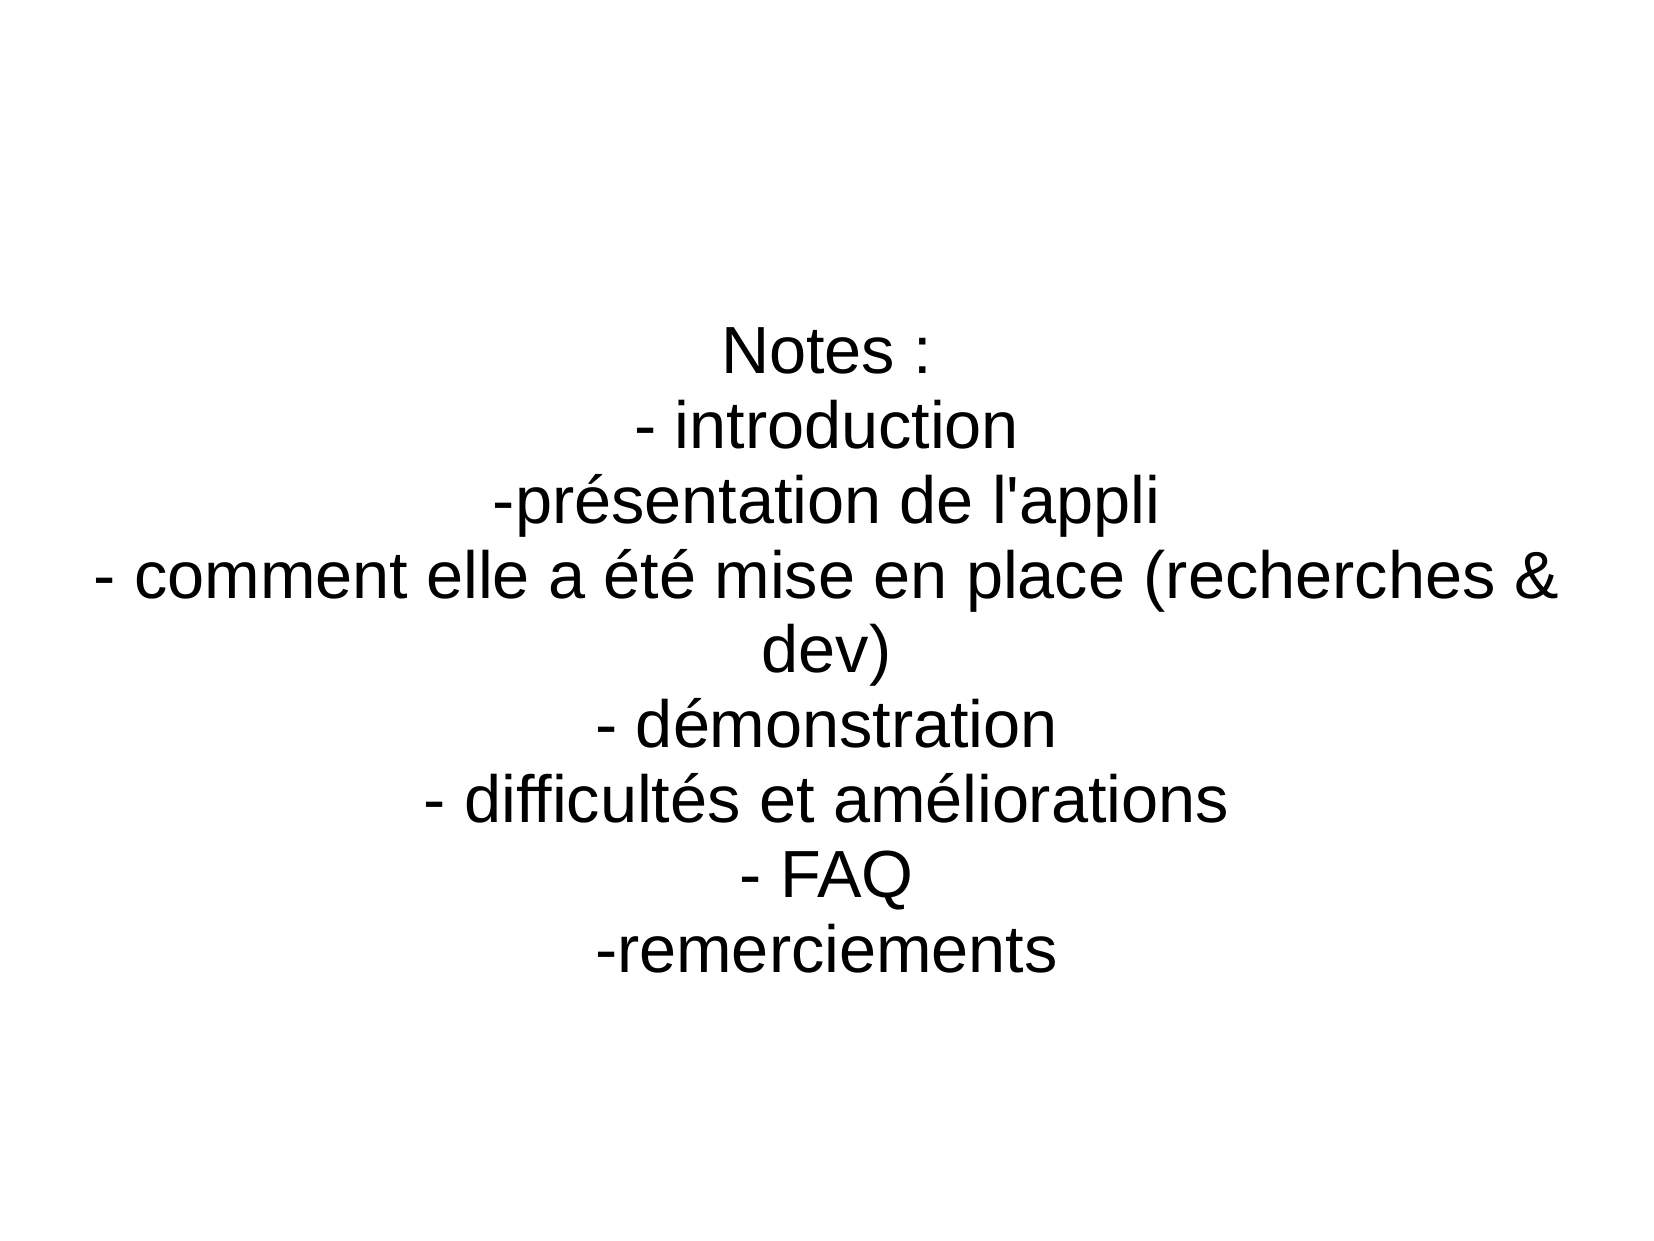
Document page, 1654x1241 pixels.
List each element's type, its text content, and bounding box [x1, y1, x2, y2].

subtitle Notes : - introduction -présentation de l'appli - comment elle a été mise en place (recherches & dev) - démonstration - difficultés et améliorations - FAQ -remerciements [82, 290, 1571, 1010]
